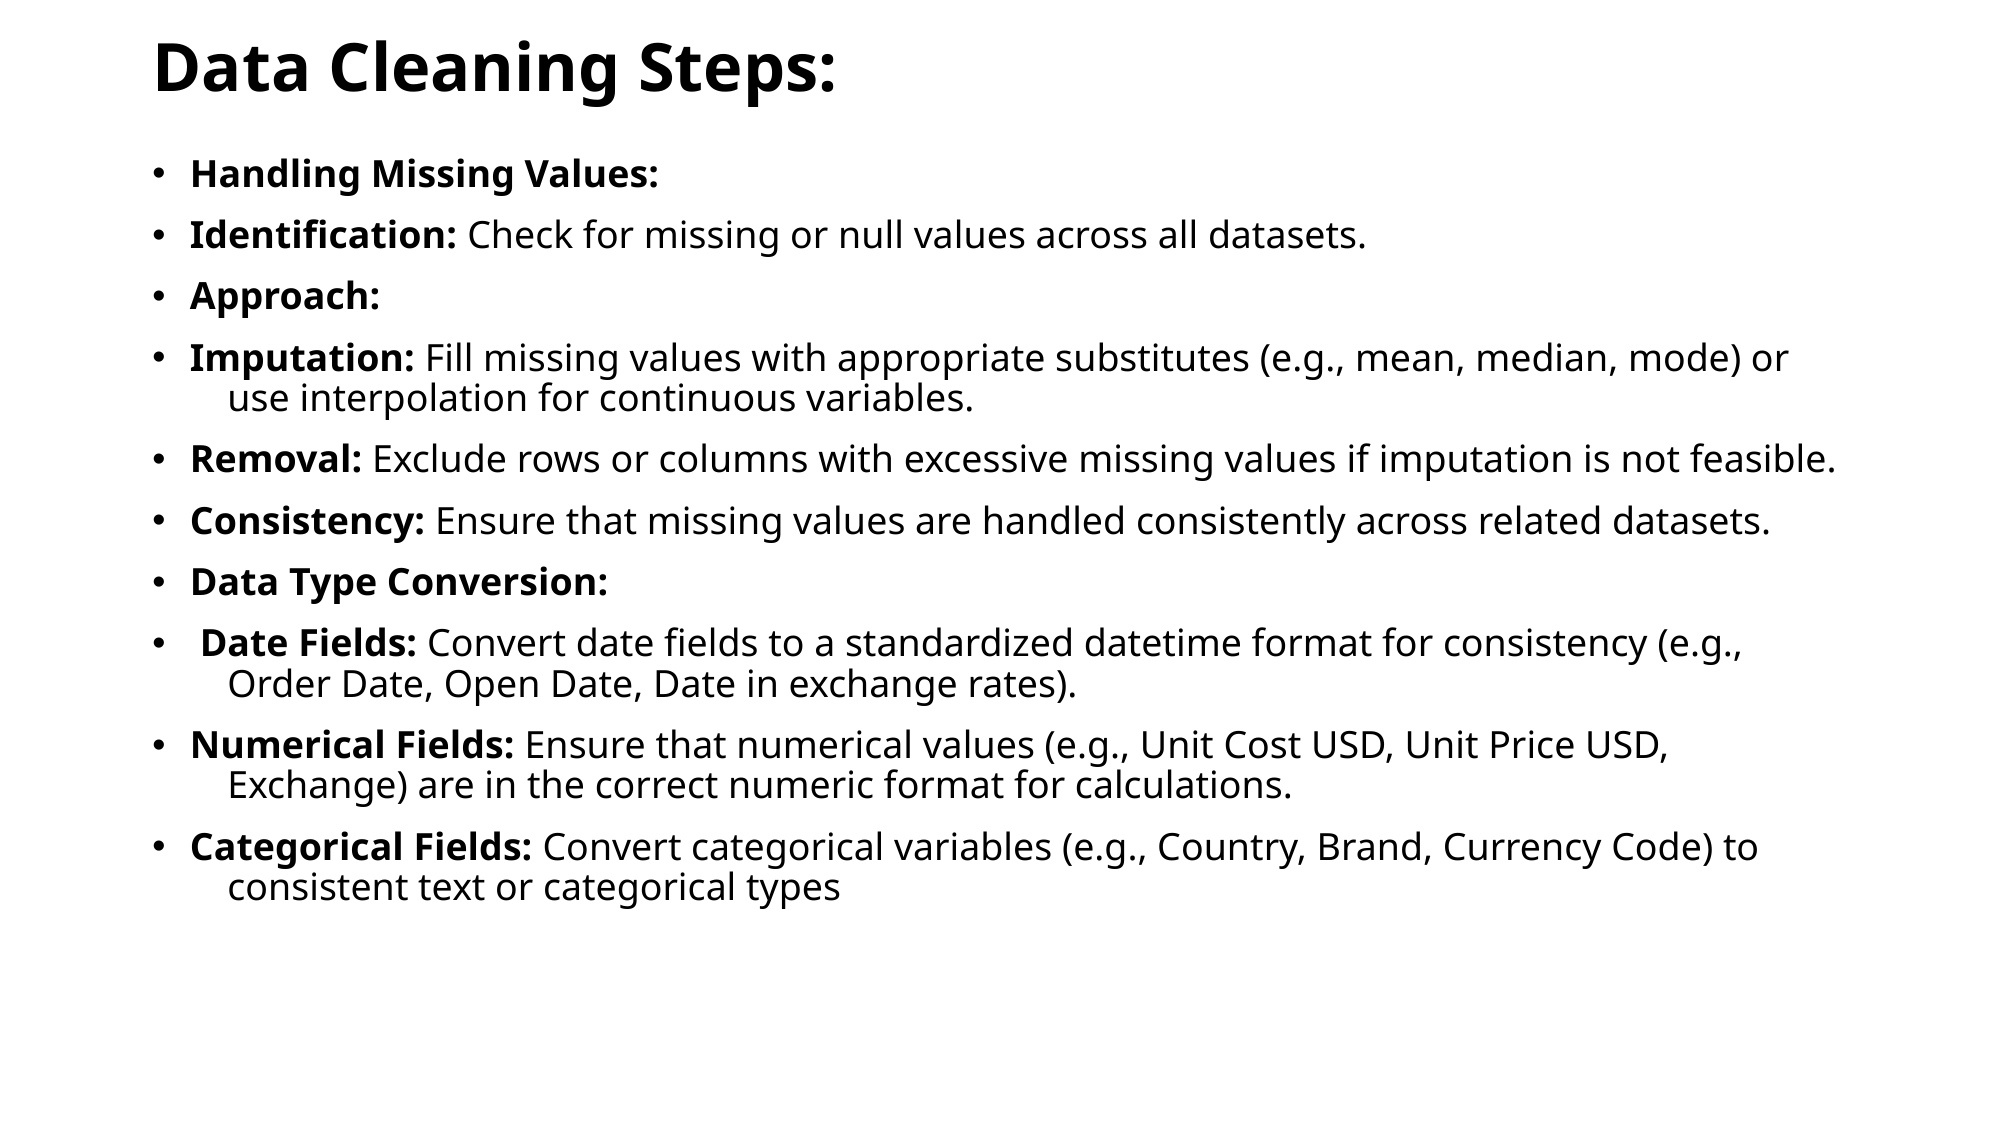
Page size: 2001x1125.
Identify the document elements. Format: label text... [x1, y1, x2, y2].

title Data Cleaning Steps: [137, 18, 1863, 122]
list Handling Missing Values: Identification: Check for missing or null values across all datasets. Approach: Imputation: Fill missing values with appropriate substitutes (e.g., mean, median, mode) or use interpolation for continuous variables. Removal: Exclude rows or columns with excessive missing values if imputation is not feasible. Consistency: Ensure that missing values are handled consistently across related datasets. Data Type Conversion: Date Fields: Convert date fields to a standardized datetime format for consistency (e.g., Order Date, Open Date, Date in exchange rates). Numerical Fields: Ensure that numerical values (e.g., Unit Cost USD, Unit Price USD, Exchange) are in the correct numeric format for calculations. Categorical Fields: Convert categorical variables (e.g., Country, Brand, Currency Code) to consistent text or categorical types [137, 147, 1863, 1014]
